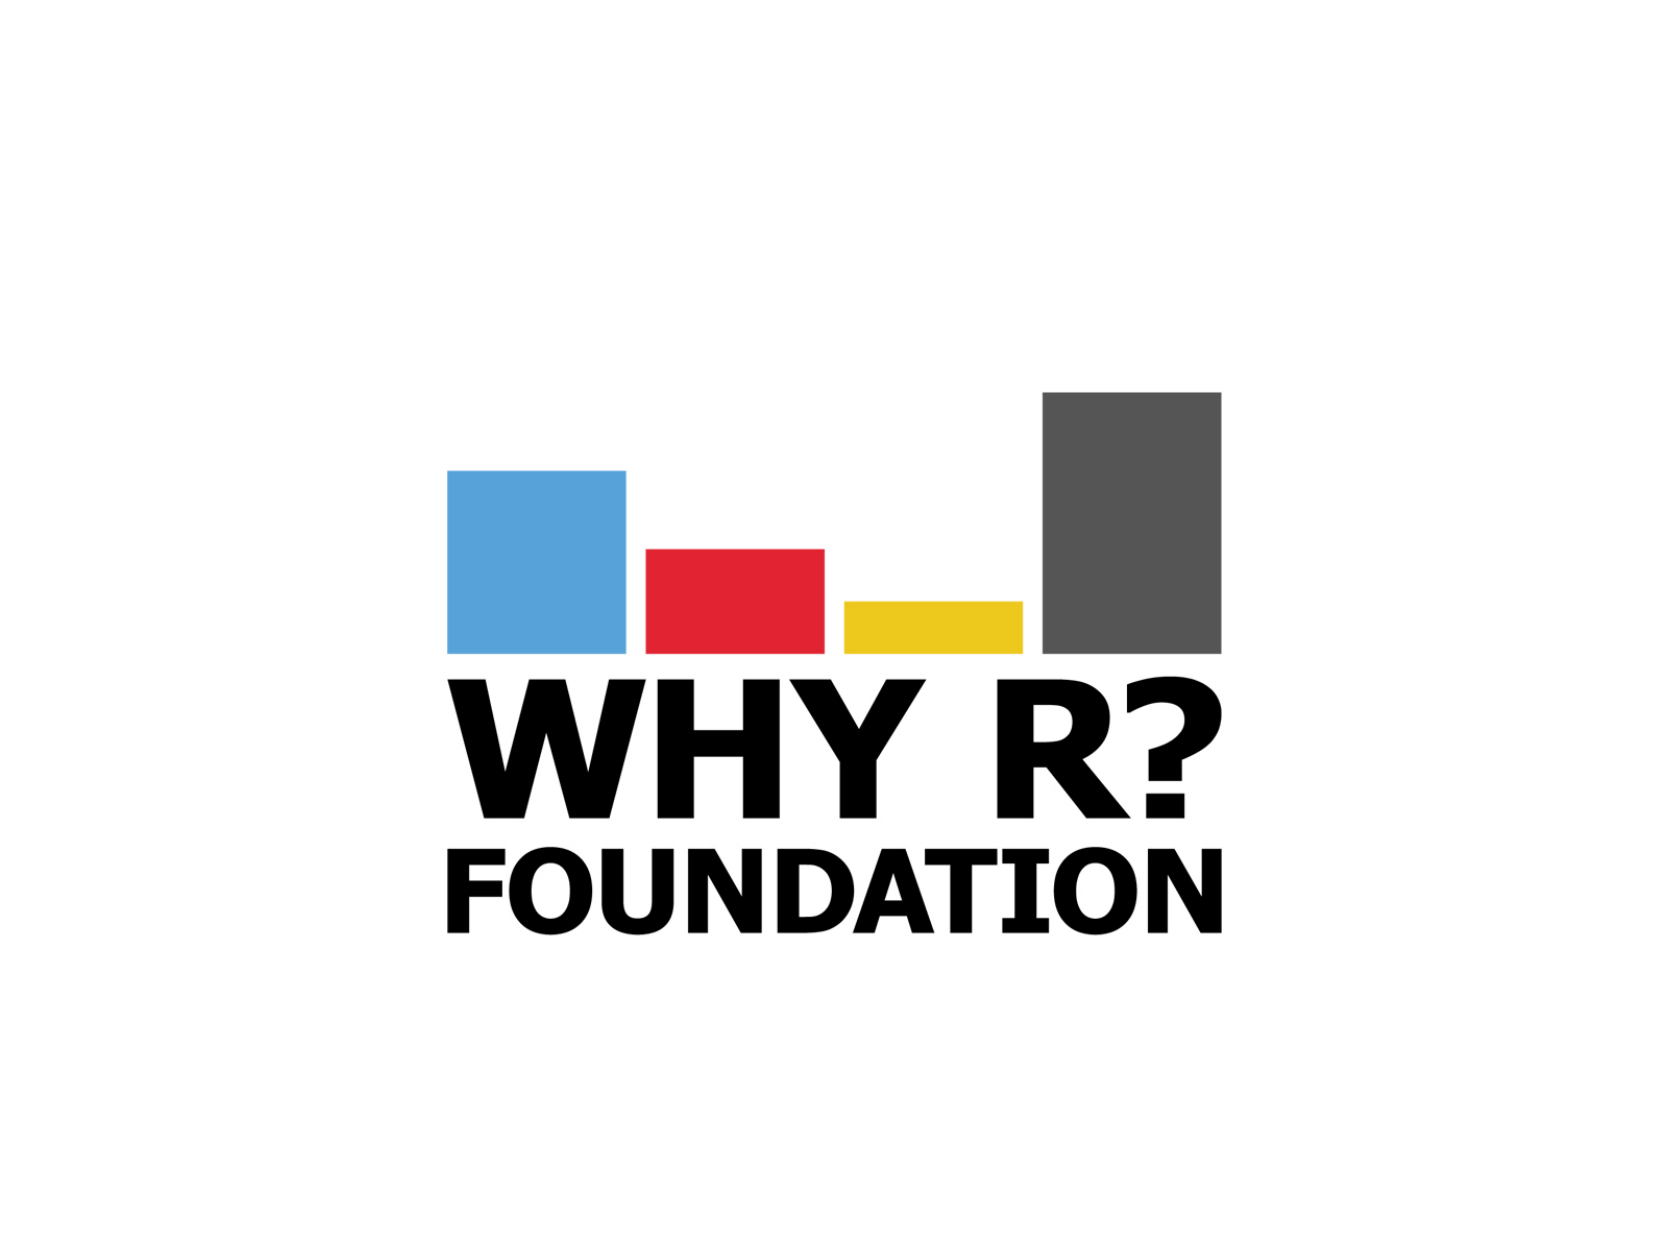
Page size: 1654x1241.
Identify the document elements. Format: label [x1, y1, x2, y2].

picture [345, 320, 1321, 996]
